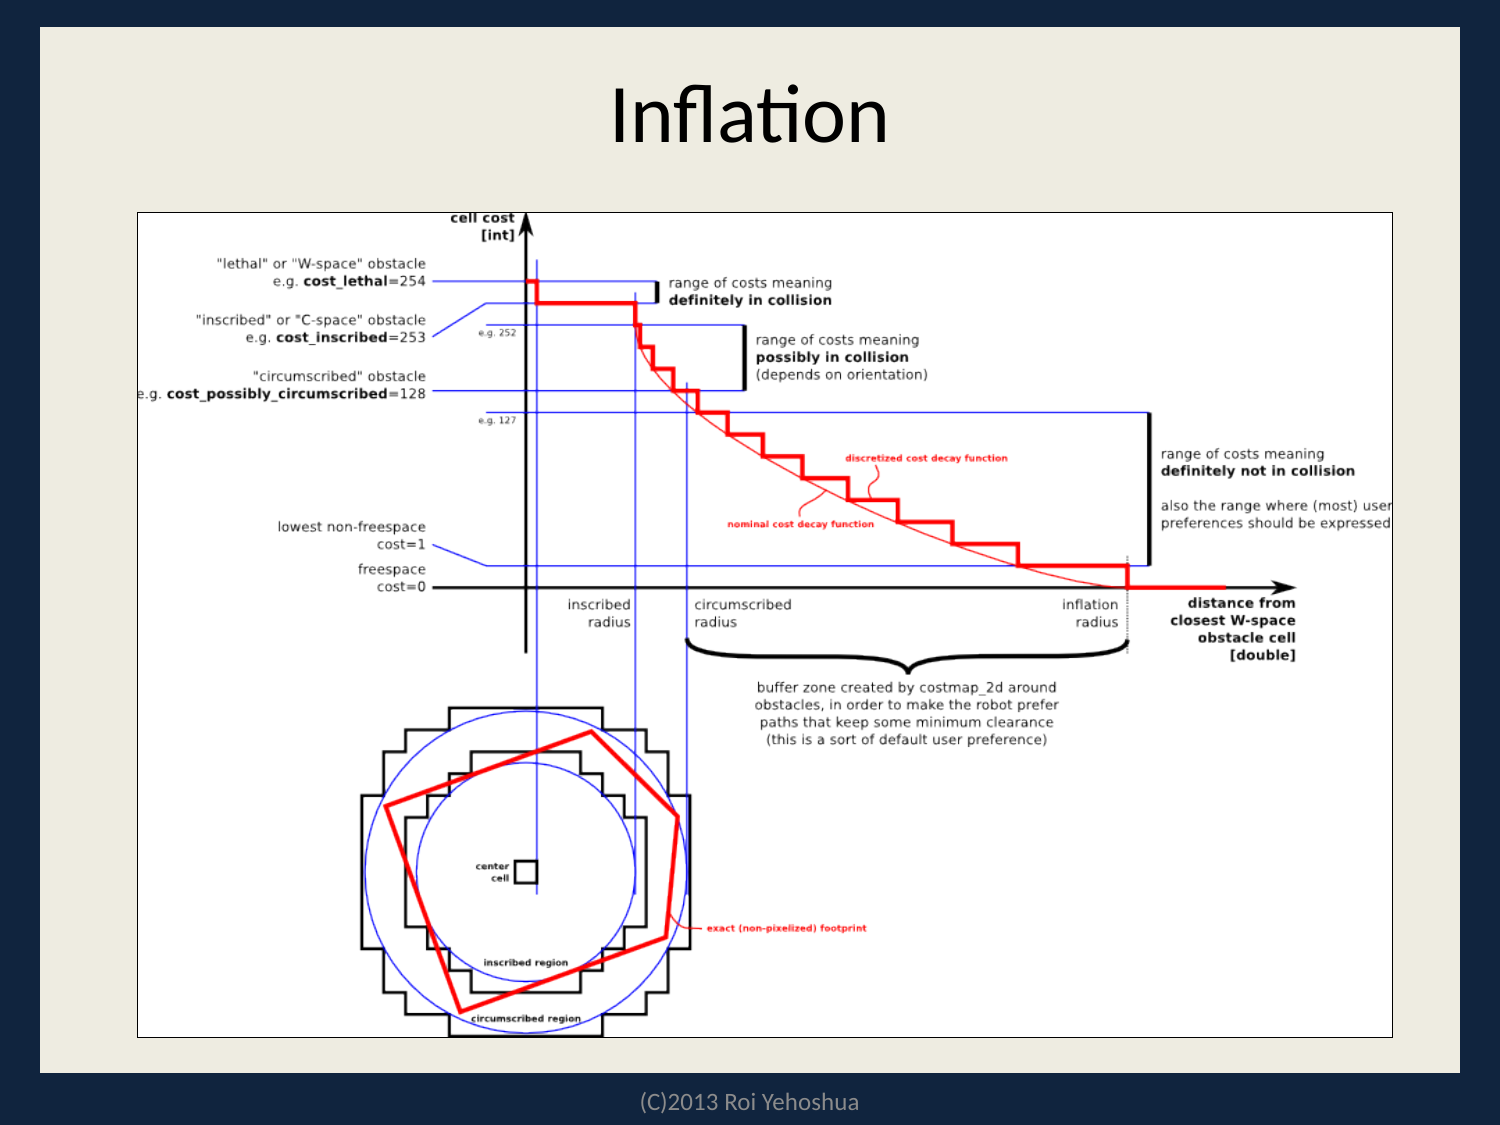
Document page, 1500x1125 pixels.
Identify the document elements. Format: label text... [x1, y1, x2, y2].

footer (C)2013 Roi Yehoshua [512, 1074, 988, 1125]
title Inflation [37, 31, 1463, 188]
picture [137, 212, 1393, 1038]
